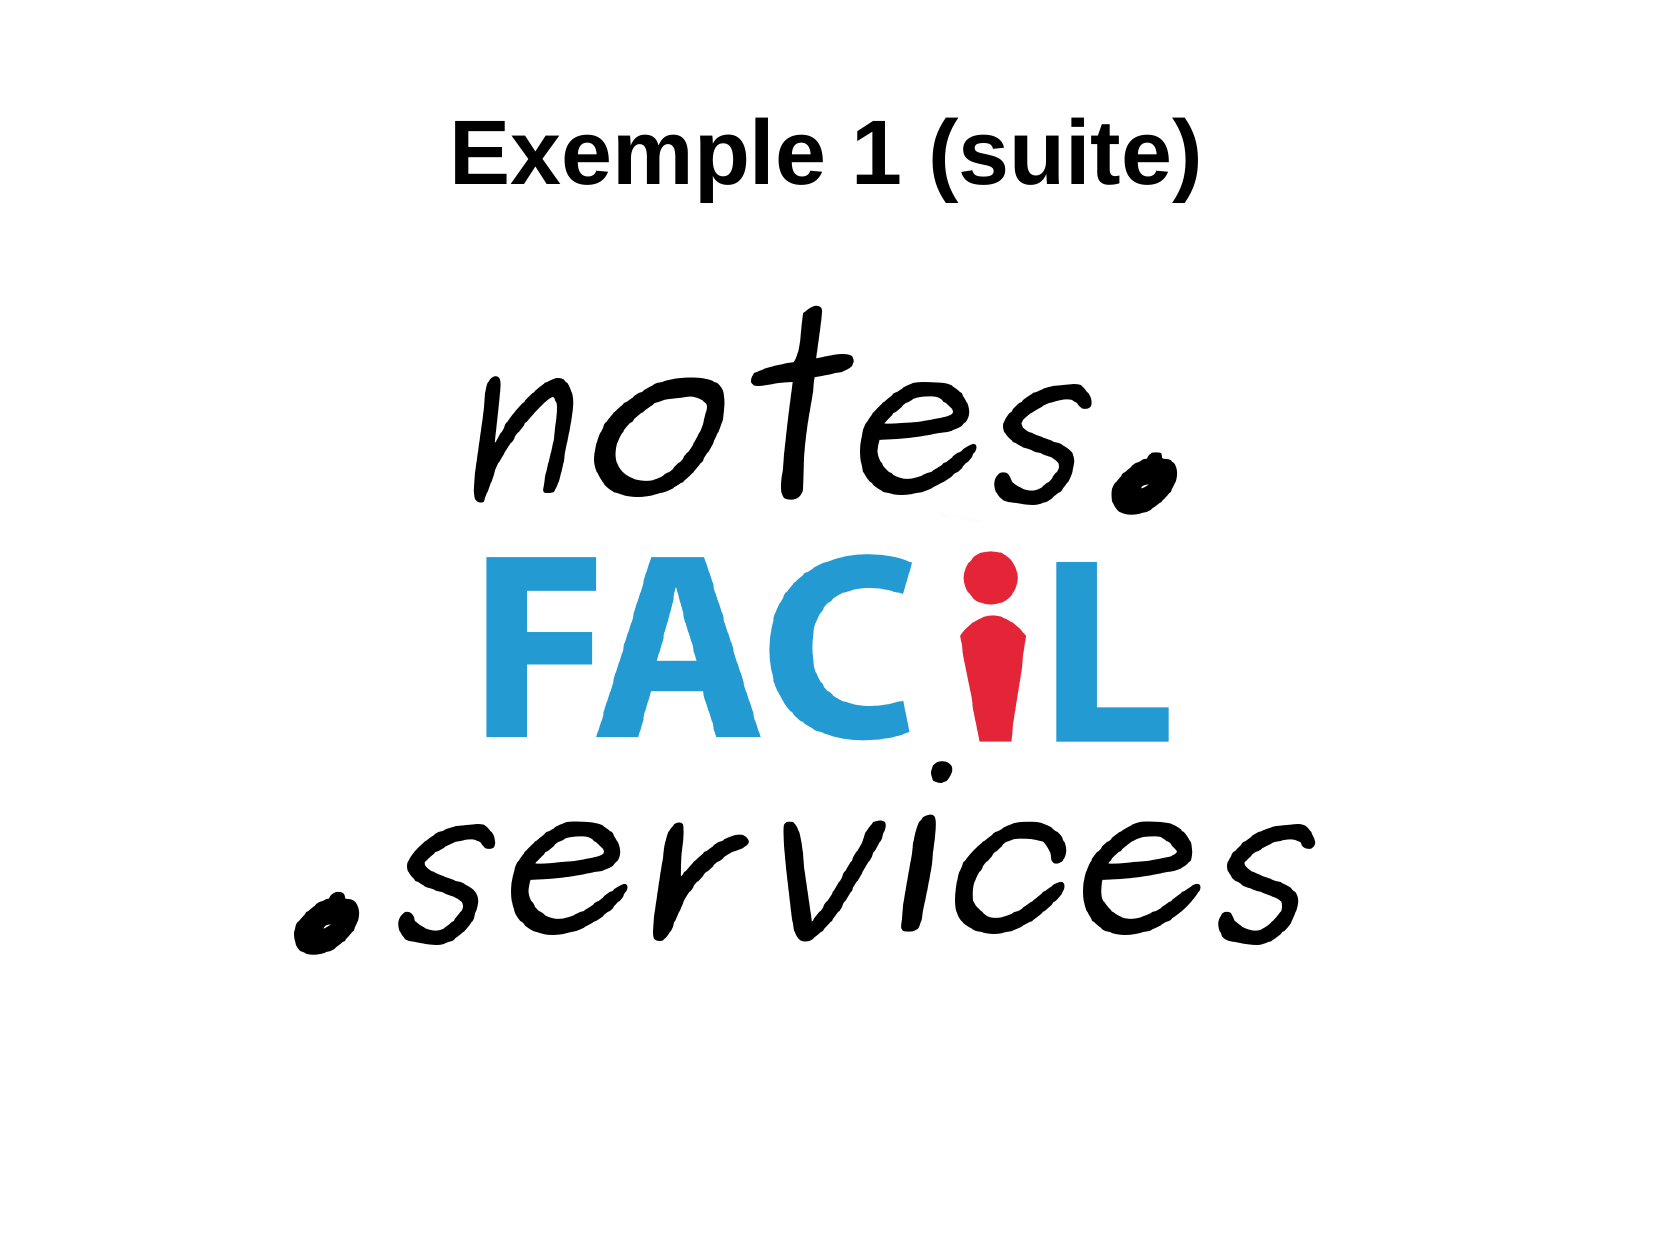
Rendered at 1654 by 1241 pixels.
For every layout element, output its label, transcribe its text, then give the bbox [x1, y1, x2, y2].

title Exemple 1 (suite) [82, 49, 1571, 257]
picture [106, 283, 1560, 1101]
